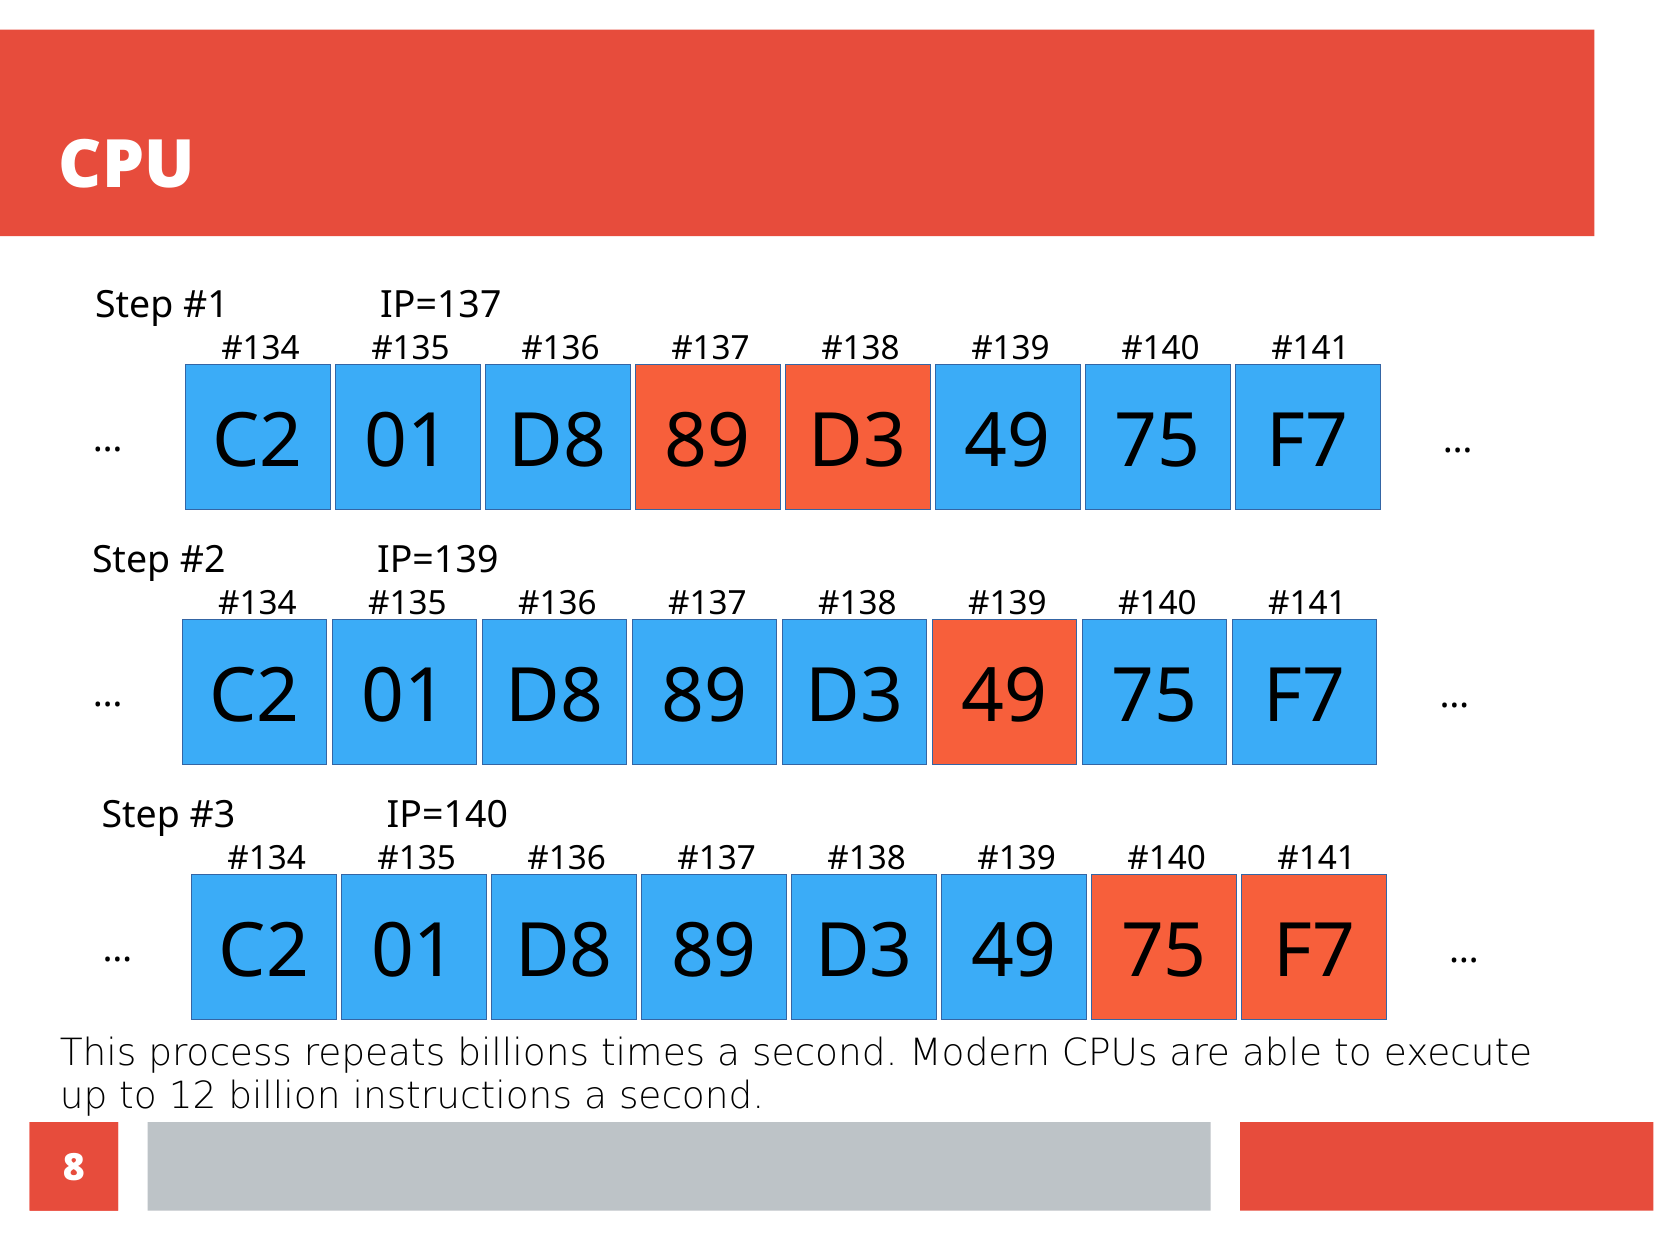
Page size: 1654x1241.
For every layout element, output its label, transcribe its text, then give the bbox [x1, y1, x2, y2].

text_box D3 [782, 620, 927, 765]
text_box #137 [636, 336, 785, 365]
text_box #138 [782, 584, 932, 620]
text_box 49 [935, 365, 1081, 510]
text_box #136 [585, 346, 595, 357]
text_box #135 [336, 329, 485, 365]
text_box #134 [185, 329, 336, 365]
text_box 89 [632, 620, 777, 765]
text_box #141 [1241, 839, 1392, 875]
text_box #136 [485, 336, 636, 365]
text_box F7 [1241, 875, 1387, 1020]
text_box … [1385, 365, 1531, 511]
text_box #136 [491, 846, 642, 875]
text_box 01 [335, 365, 481, 510]
text_box This process repeats billions times a second. Modern CPUs are able to execute up to 12 billion instructions a second. [45, 1023, 1591, 1126]
text_box … [1382, 620, 1527, 766]
text_box #136 [582, 601, 592, 612]
text_box … [45, 874, 190, 1020]
text_box #139 [941, 839, 1091, 875]
text_box … [35, 364, 181, 510]
text_box #140 [1085, 329, 1235, 365]
text_box F7 [1235, 365, 1381, 510]
text_box IP=140 [371, 780, 822, 846]
text_box #134 [182, 584, 333, 620]
text_box 49 [941, 875, 1087, 1020]
text_box C2 [191, 875, 337, 1020]
text_box 49 [932, 620, 1077, 765]
text_box #139 [932, 584, 1082, 620]
text_box Step #2 [77, 525, 260, 591]
text_box #138 [791, 839, 941, 875]
text_box … [35, 619, 181, 765]
text_box #137 [633, 591, 782, 620]
text_box C2 [182, 620, 327, 765]
text_box 01 [332, 620, 477, 765]
text_box D8 [485, 365, 631, 510]
text_box IP=137 [365, 270, 816, 336]
text_box #136 [591, 856, 601, 867]
text_box D8 [482, 620, 627, 765]
text_box #137 [642, 846, 791, 875]
text_box #140 [1082, 584, 1232, 620]
title CPU [59, 59, 1595, 207]
text_box D3 [785, 365, 931, 510]
text_box D3 [791, 875, 937, 1020]
text_box 75 [1091, 875, 1237, 1020]
text_box 75 [1082, 620, 1227, 765]
text_box #141 [1235, 329, 1386, 365]
text_box Step #1 [80, 270, 263, 336]
text_box 01 [341, 875, 487, 1020]
text_box Step #3 [86, 780, 269, 846]
text_box 89 [635, 365, 781, 510]
text_box … [1391, 875, 1537, 1021]
text_box 75 [1085, 365, 1231, 510]
text_box C2 [185, 365, 331, 510]
text_box #141 [1232, 584, 1383, 620]
text_box #140 [1091, 839, 1241, 875]
text_box IP=139 [362, 525, 813, 591]
text_box #134 [191, 839, 342, 875]
text_box 89 [641, 875, 787, 1020]
text_box #138 [785, 329, 935, 365]
text_box #135 [333, 584, 482, 620]
text_box #139 [935, 329, 1085, 365]
text_box #135 [342, 839, 491, 875]
text_box D8 [491, 875, 637, 1020]
text_box F7 [1232, 620, 1377, 765]
text_box #136 [482, 591, 633, 620]
